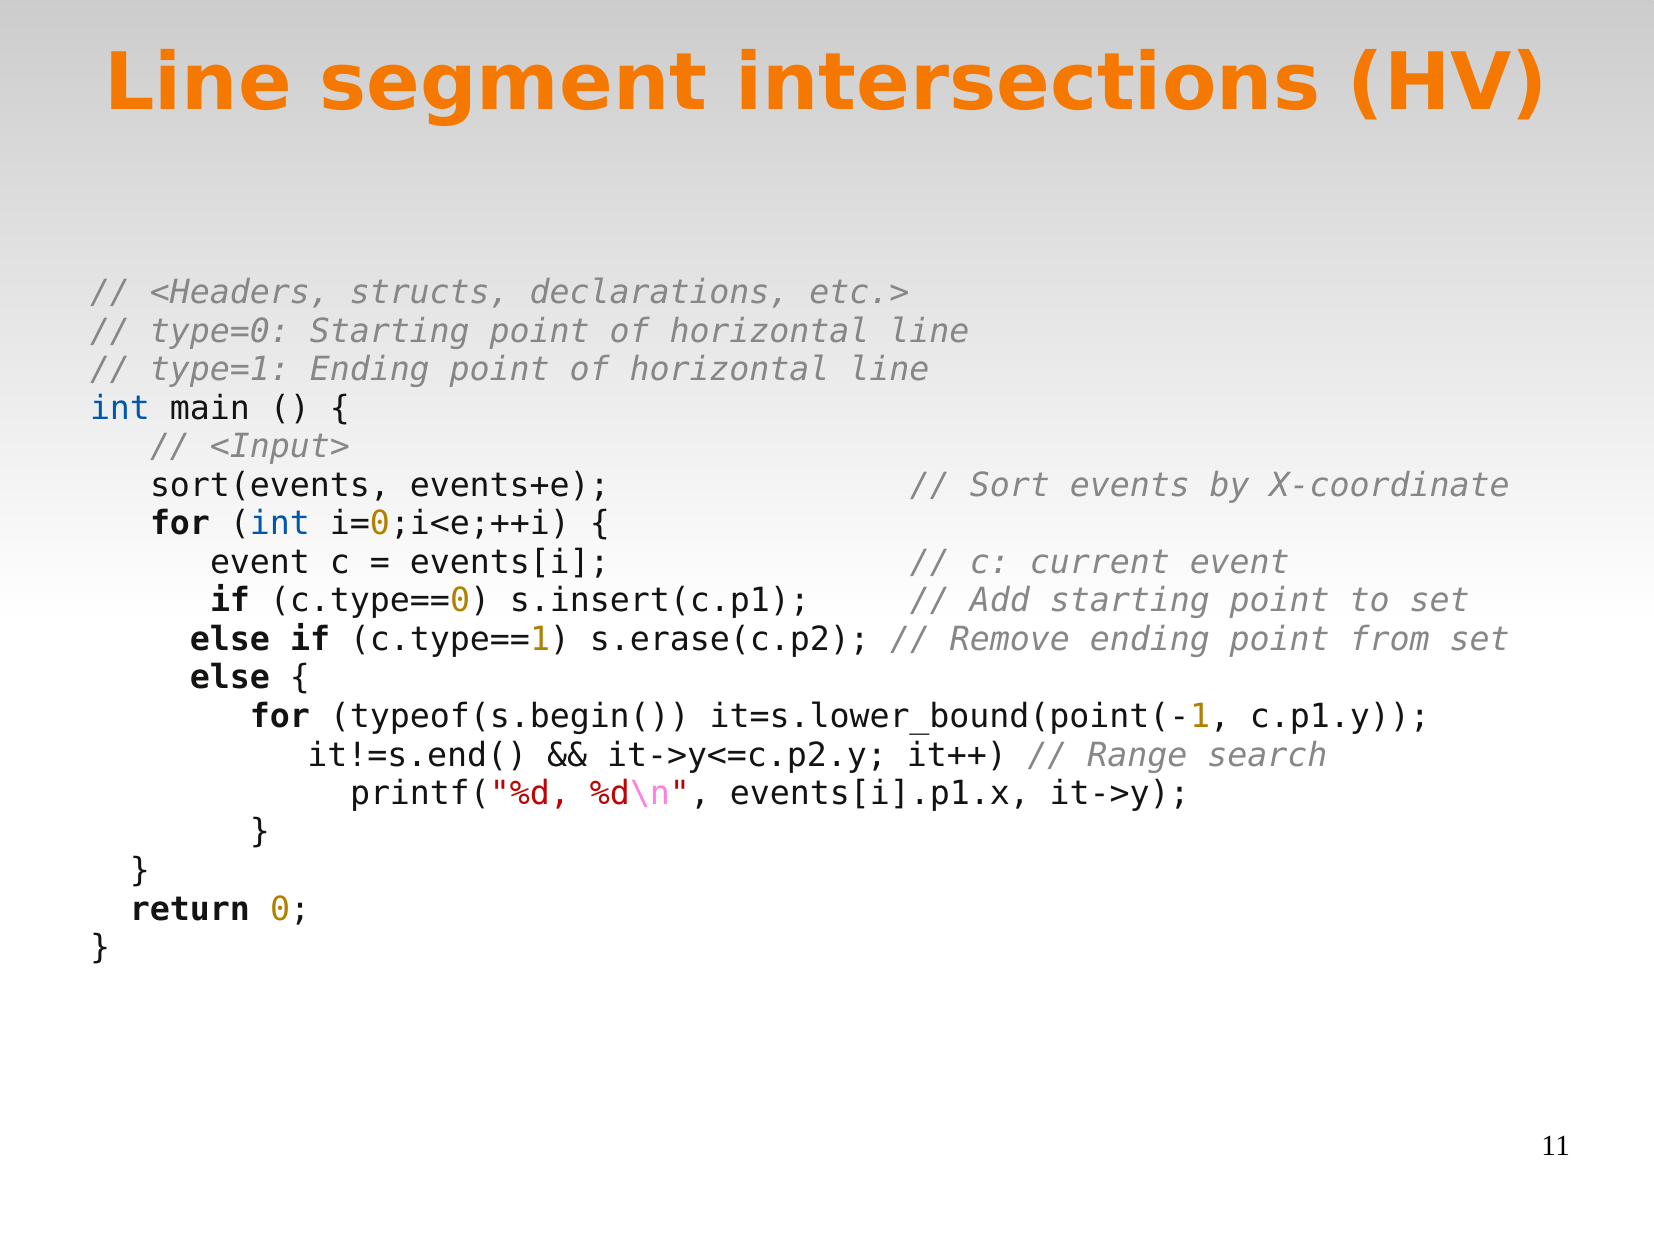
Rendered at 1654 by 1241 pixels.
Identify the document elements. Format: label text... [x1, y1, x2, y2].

title Line segment intersections (HV) [82, 0, 1571, 186]
text_box // <Headers, structs, declarations, etc.> // type=0: Starting point of horizontal line // type=1: Ending point of horizontal line int main () { // <Input> sort(events, events+e); // Sort events by X-coordinate for (int i=0;i<e;++i) { event c = events[i]; // c: current event if (c.type==0) s.insert(c.p1); // Add starting point to set else if (c.type==1) s.erase(c.p2); // Remove ending point from set else { for (typeof(s.begin()) it=s.lower_bound(point(-1, c.p1.y)); it!=s.end() && it->y<=c.p2.y; it++) // Range search printf("%d, %d\n", events[i].p1.x, it->y); } } return 0; } [17, 265, 1632, 974]
